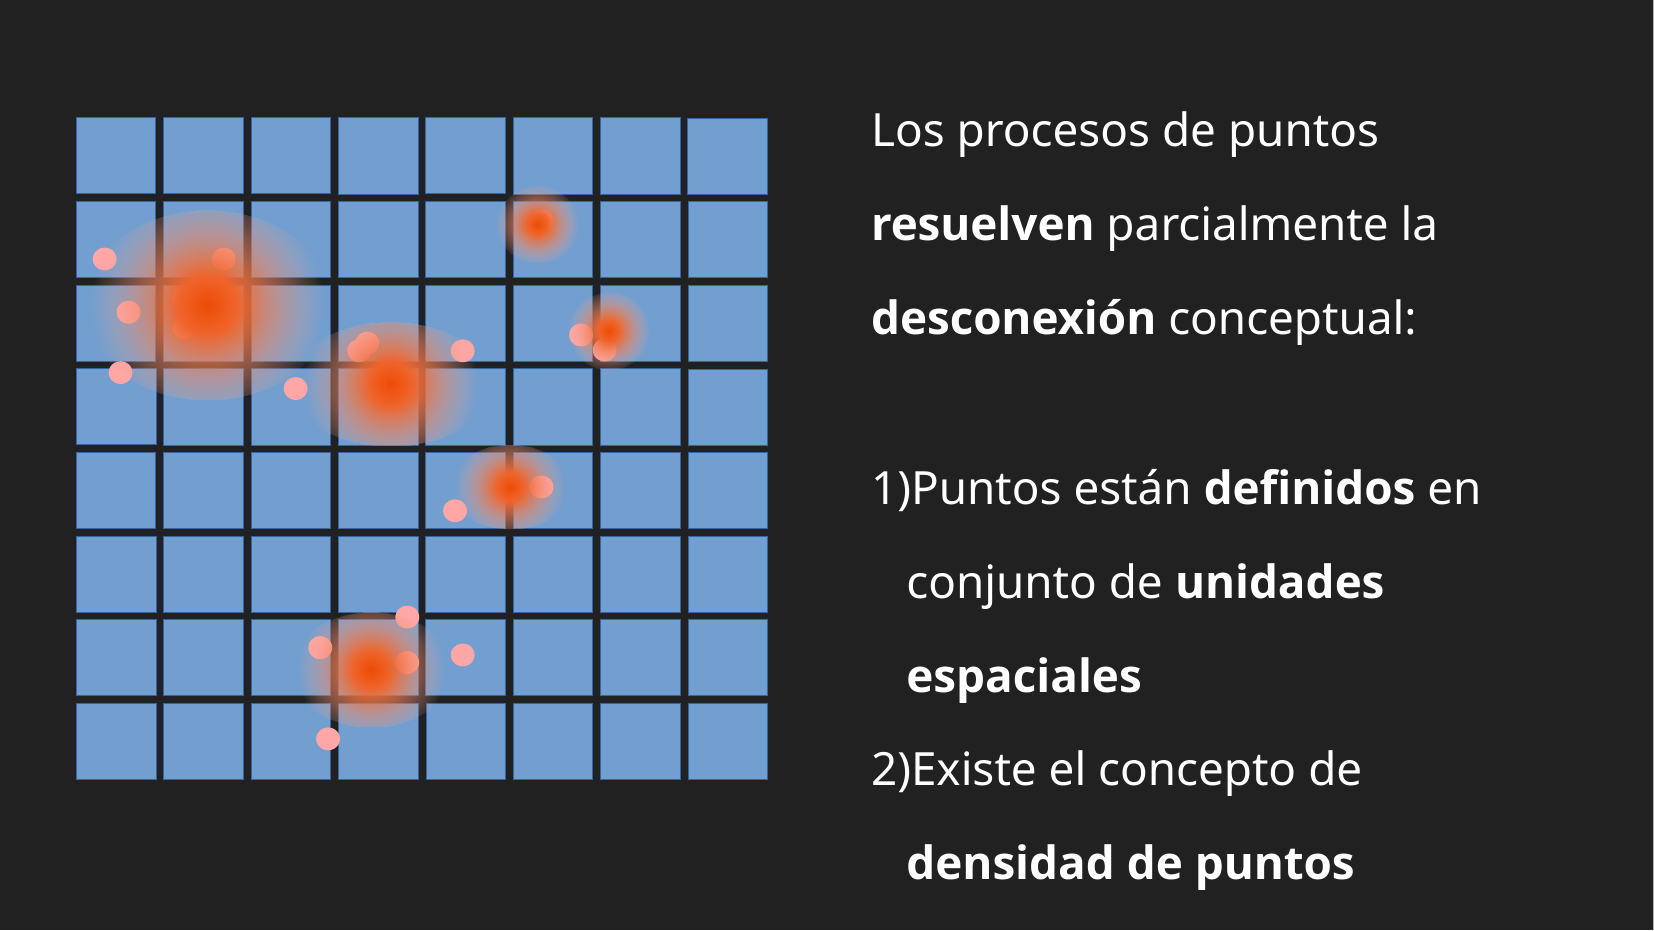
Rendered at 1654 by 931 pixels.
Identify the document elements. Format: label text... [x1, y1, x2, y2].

text_box [76, 452, 156, 529]
text_box [338, 117, 419, 195]
text_box [425, 536, 506, 613]
text_box [425, 117, 506, 194]
text_box [600, 201, 681, 278]
text_box Los procesos de puntos resuelven parcialmente la desconexión conceptual: Puntos están definidos en conjunto de unidades espaciales Existe el concepto de densidad de puntos Se puede definir claramente la densidad de puntos como variable de respuesta [856, 59, 1595, 857]
text_box [688, 201, 768, 278]
text_box [688, 452, 768, 529]
text_box [600, 703, 681, 780]
text_box [251, 536, 506, 780]
text_box [688, 619, 768, 696]
text_box [76, 703, 157, 780]
text_box [163, 703, 244, 780]
text_box [163, 117, 244, 194]
text_box [76, 619, 157, 696]
text_box [687, 118, 768, 195]
text_box [688, 369, 768, 446]
text_box [600, 117, 681, 195]
text_box [688, 536, 768, 613]
text_box [688, 703, 768, 780]
text_box [163, 536, 244, 613]
text_box [163, 619, 244, 696]
text_box [76, 201, 593, 529]
text_box [600, 619, 681, 696]
text_box [600, 536, 681, 613]
text_box [425, 117, 593, 278]
text_box [163, 452, 244, 529]
text_box [688, 285, 768, 362]
text_box [76, 117, 156, 194]
text_box [251, 452, 331, 529]
text_box [513, 285, 681, 446]
text_box [338, 452, 419, 529]
text_box [251, 536, 331, 613]
text_box [76, 536, 157, 613]
text_box [338, 201, 419, 278]
text_box [513, 536, 593, 613]
text_box [251, 117, 331, 194]
text_box [513, 703, 593, 780]
text_box [513, 619, 593, 696]
text_box [600, 452, 681, 529]
